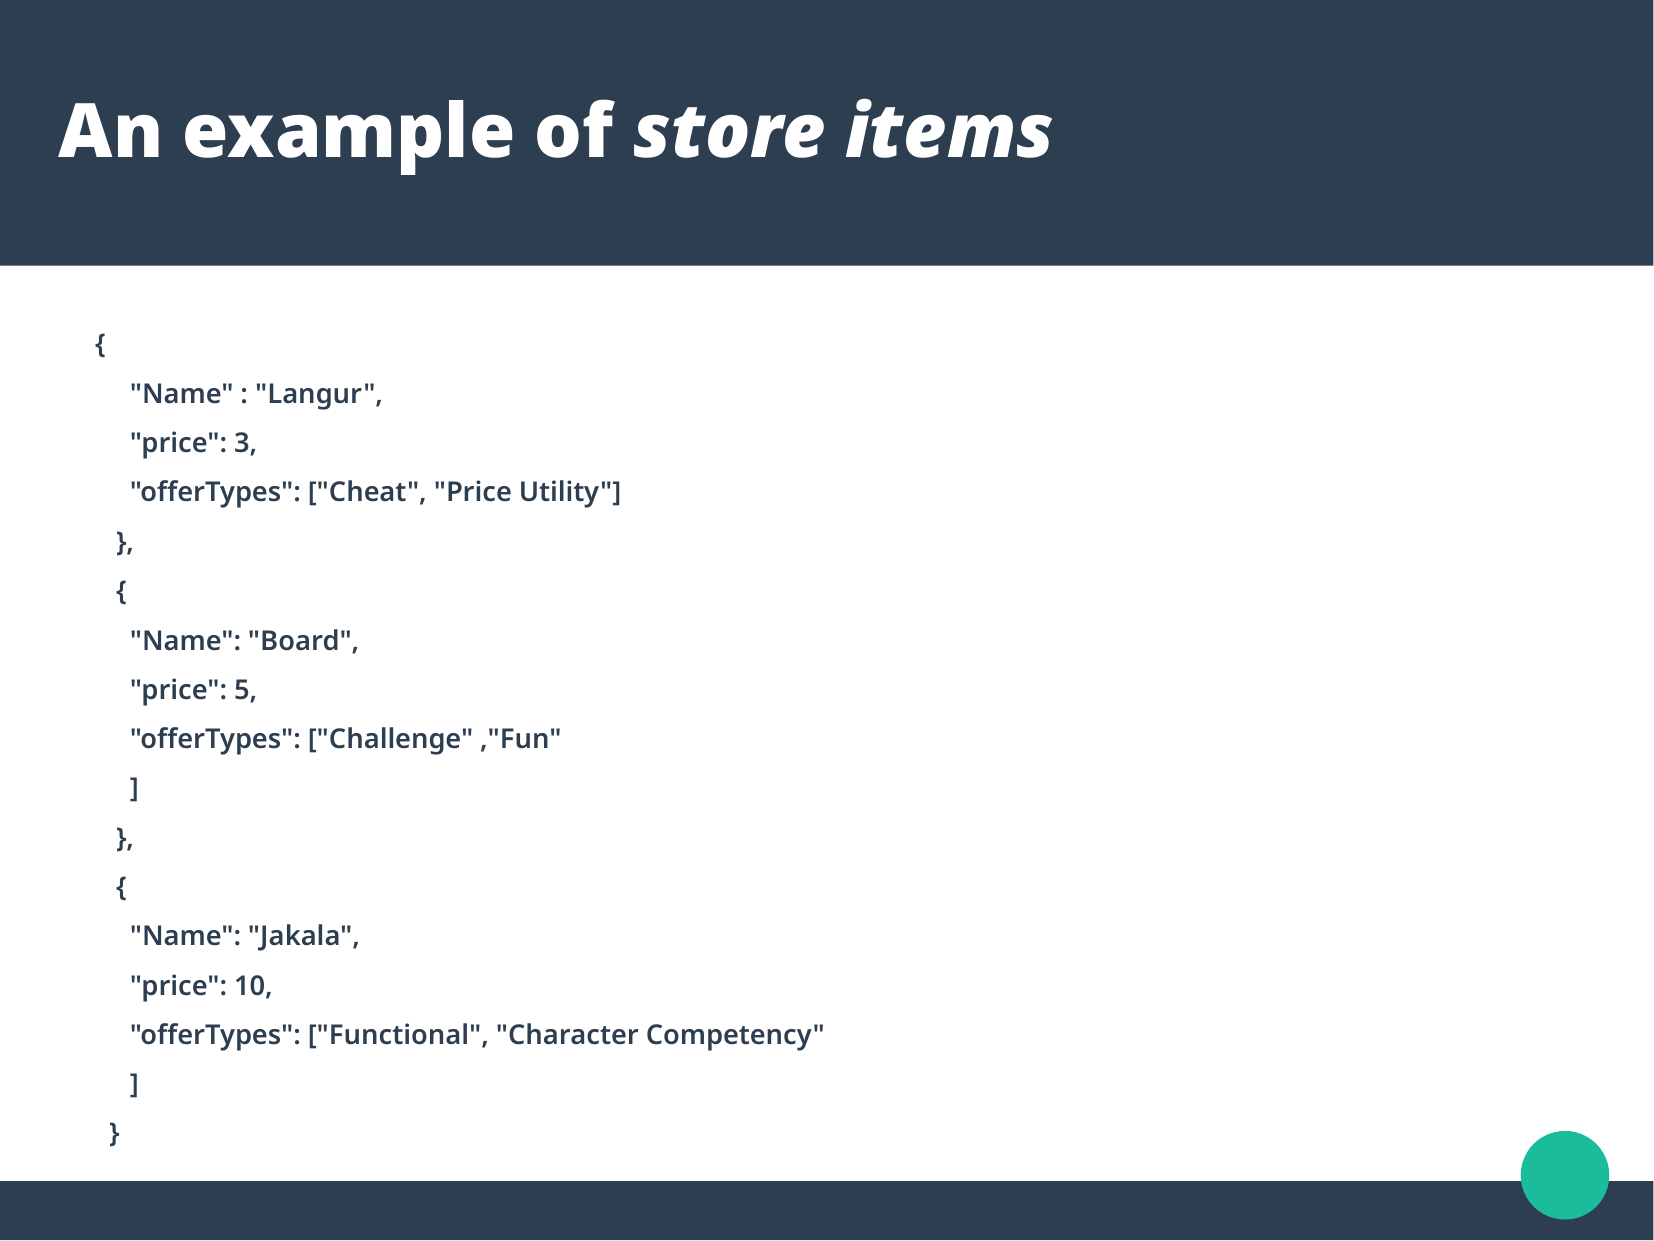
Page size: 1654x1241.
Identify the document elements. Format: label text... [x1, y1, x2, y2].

list { "Name" : "Langur", "price": 3, "offerTypes": ["Cheat", "Price Utility"] }, { "Name": "Board", "price": 5, "offerTypes": ["Challenge" ,"Fun" ] }, { "Name": "Jakala", "price": 10, "offerTypes": ["Functional", "Character Competency" ] } [59, 324, 1595, 1152]
title An example of store items [59, 49, 1595, 207]
